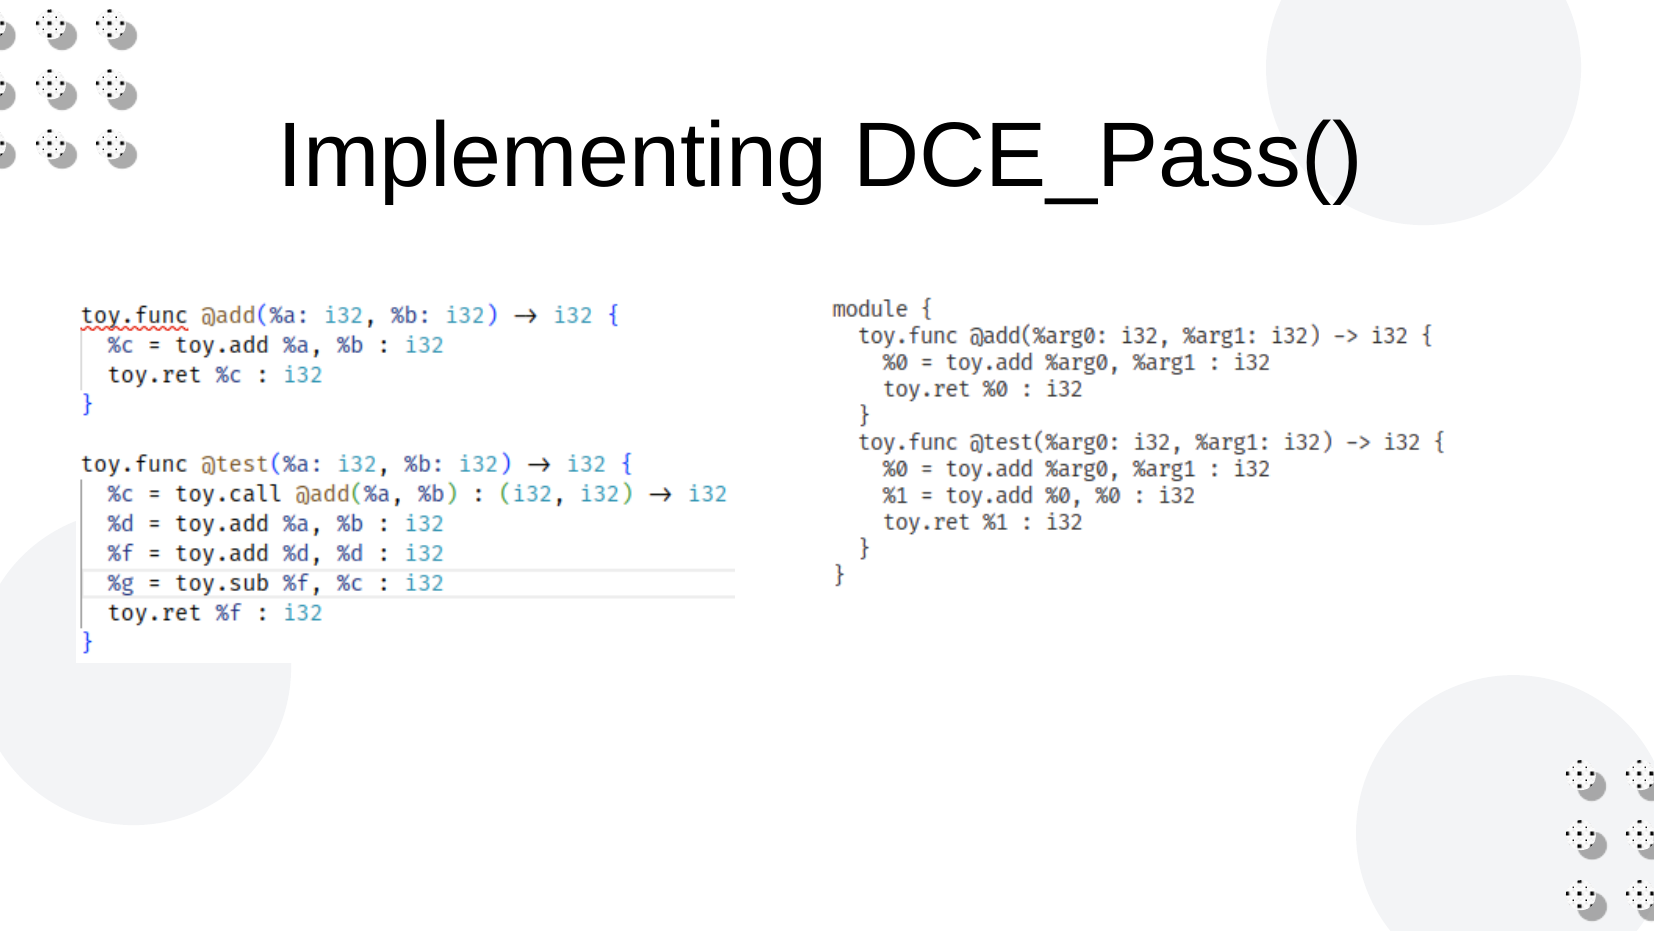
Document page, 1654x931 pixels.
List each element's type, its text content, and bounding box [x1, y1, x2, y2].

picture [98, 69, 124, 76]
picture [0, 12, 6, 37]
picture [1565, 760, 1596, 791]
title Implementing DCE_Pass() [76, 76, 1565, 233]
picture [1565, 820, 1596, 851]
picture [35, 69, 66, 100]
picture [1625, 820, 1654, 851]
picture [35, 129, 67, 160]
picture [0, 132, 7, 157]
picture [76, 295, 735, 663]
picture [35, 9, 66, 40]
picture [1565, 880, 1596, 911]
picture [1625, 880, 1654, 911]
picture [1625, 760, 1654, 791]
picture [0, 72, 6, 97]
picture [825, 295, 1566, 591]
picture [95, 9, 126, 40]
